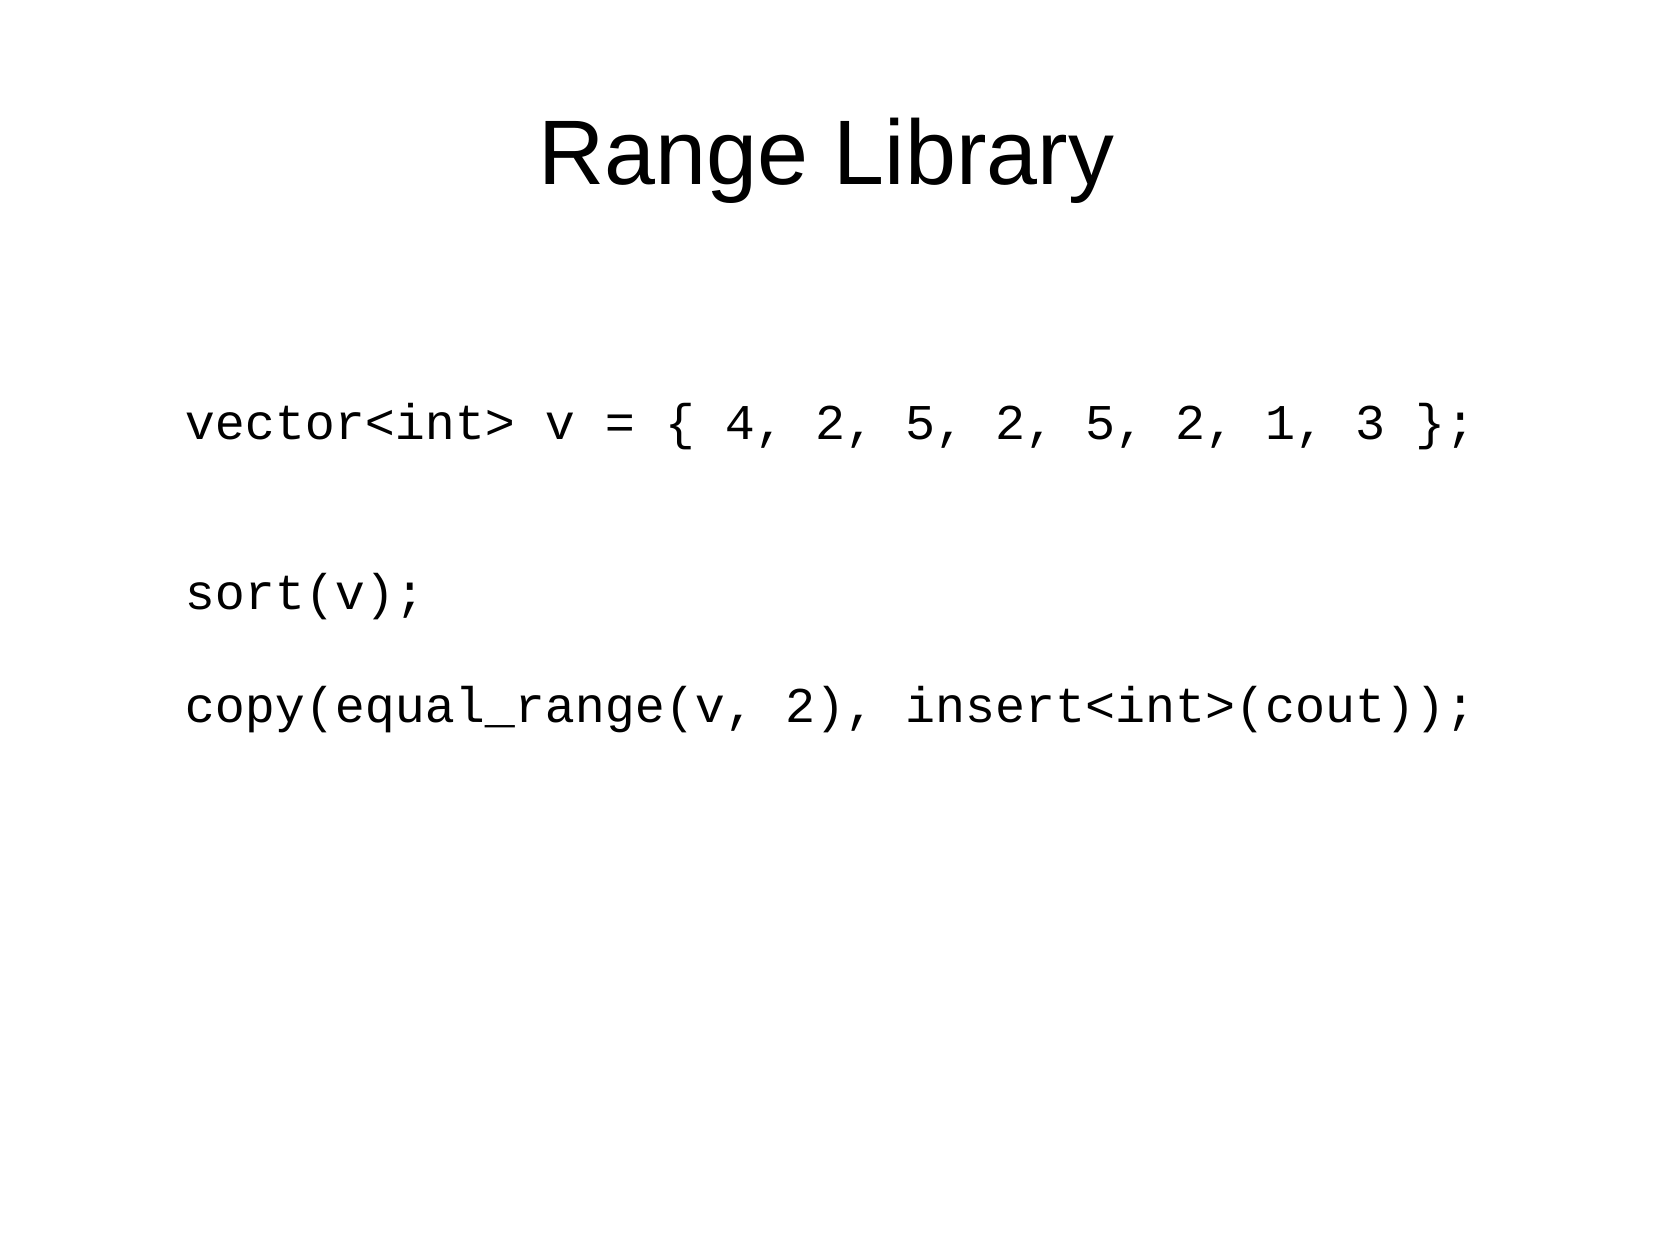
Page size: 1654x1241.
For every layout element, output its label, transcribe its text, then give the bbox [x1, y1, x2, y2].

text_box vector<int> v = { 4, 2, 5, 2, 5, 2, 1, 3 }; sort(v); copy(equal_range(v, 2), insert<int>(cout)); [169, 390, 1505, 1141]
title Range Library [82, 49, 1571, 257]
